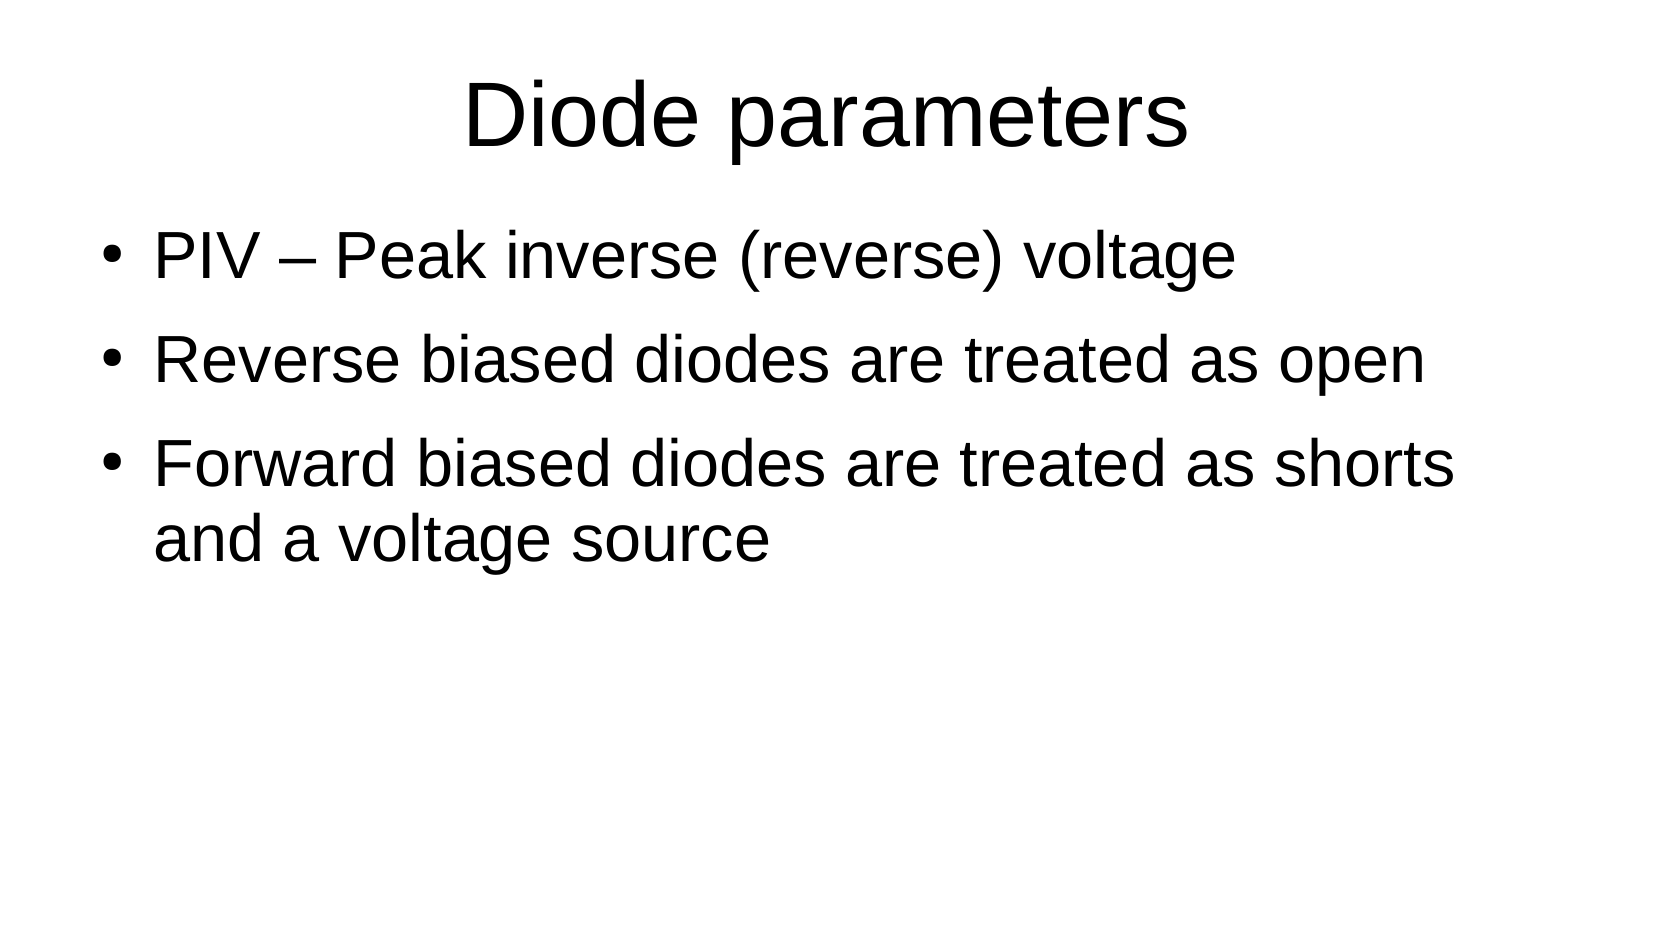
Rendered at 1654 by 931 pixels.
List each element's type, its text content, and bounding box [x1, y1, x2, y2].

list PIV – Peak inverse (reverse) voltage Reverse biased diodes are treated as open Forward biased diodes are treated as shorts and a voltage source [82, 217, 1571, 758]
title Diode parameters [82, 37, 1571, 193]
